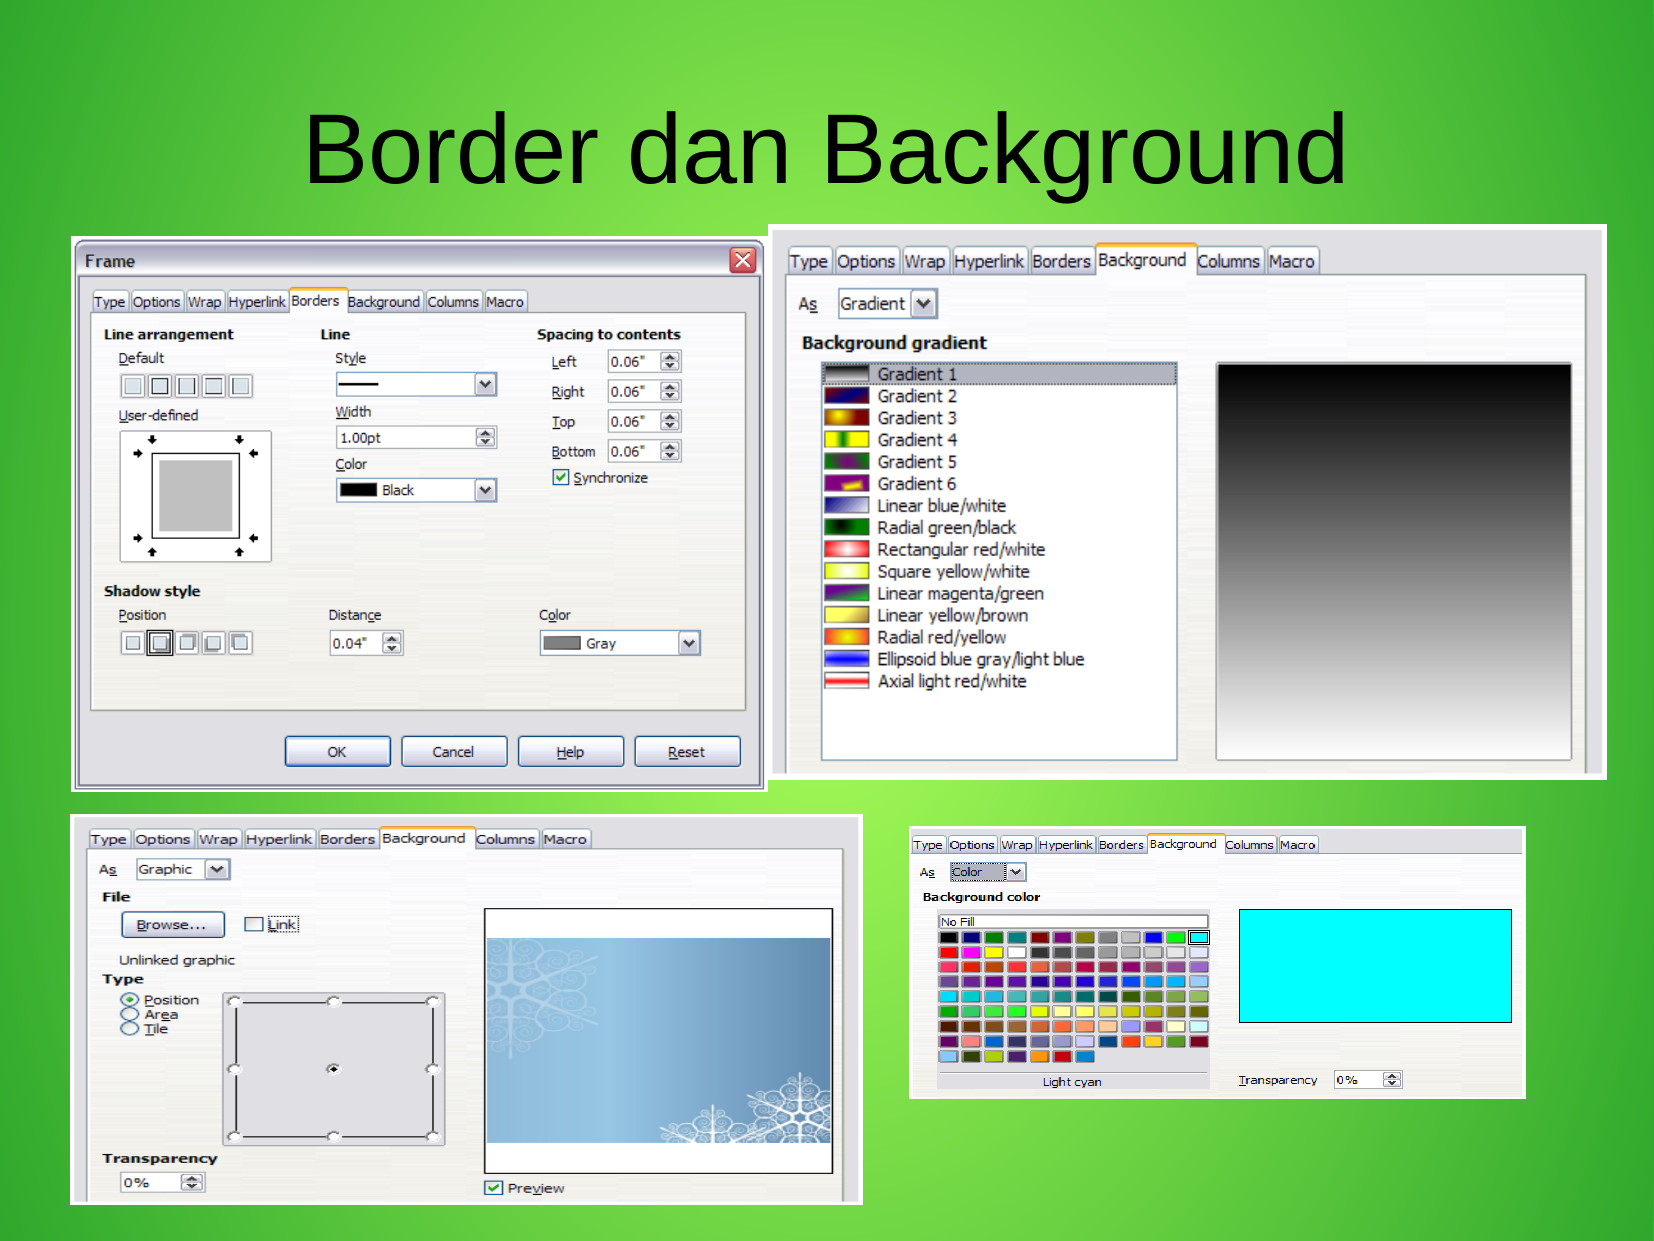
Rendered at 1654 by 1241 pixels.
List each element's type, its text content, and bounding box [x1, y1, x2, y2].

picture [70, 814, 863, 1205]
picture [71, 224, 1607, 792]
picture [909, 826, 1526, 1099]
title Border dan Background [82, 47, 1571, 236]
